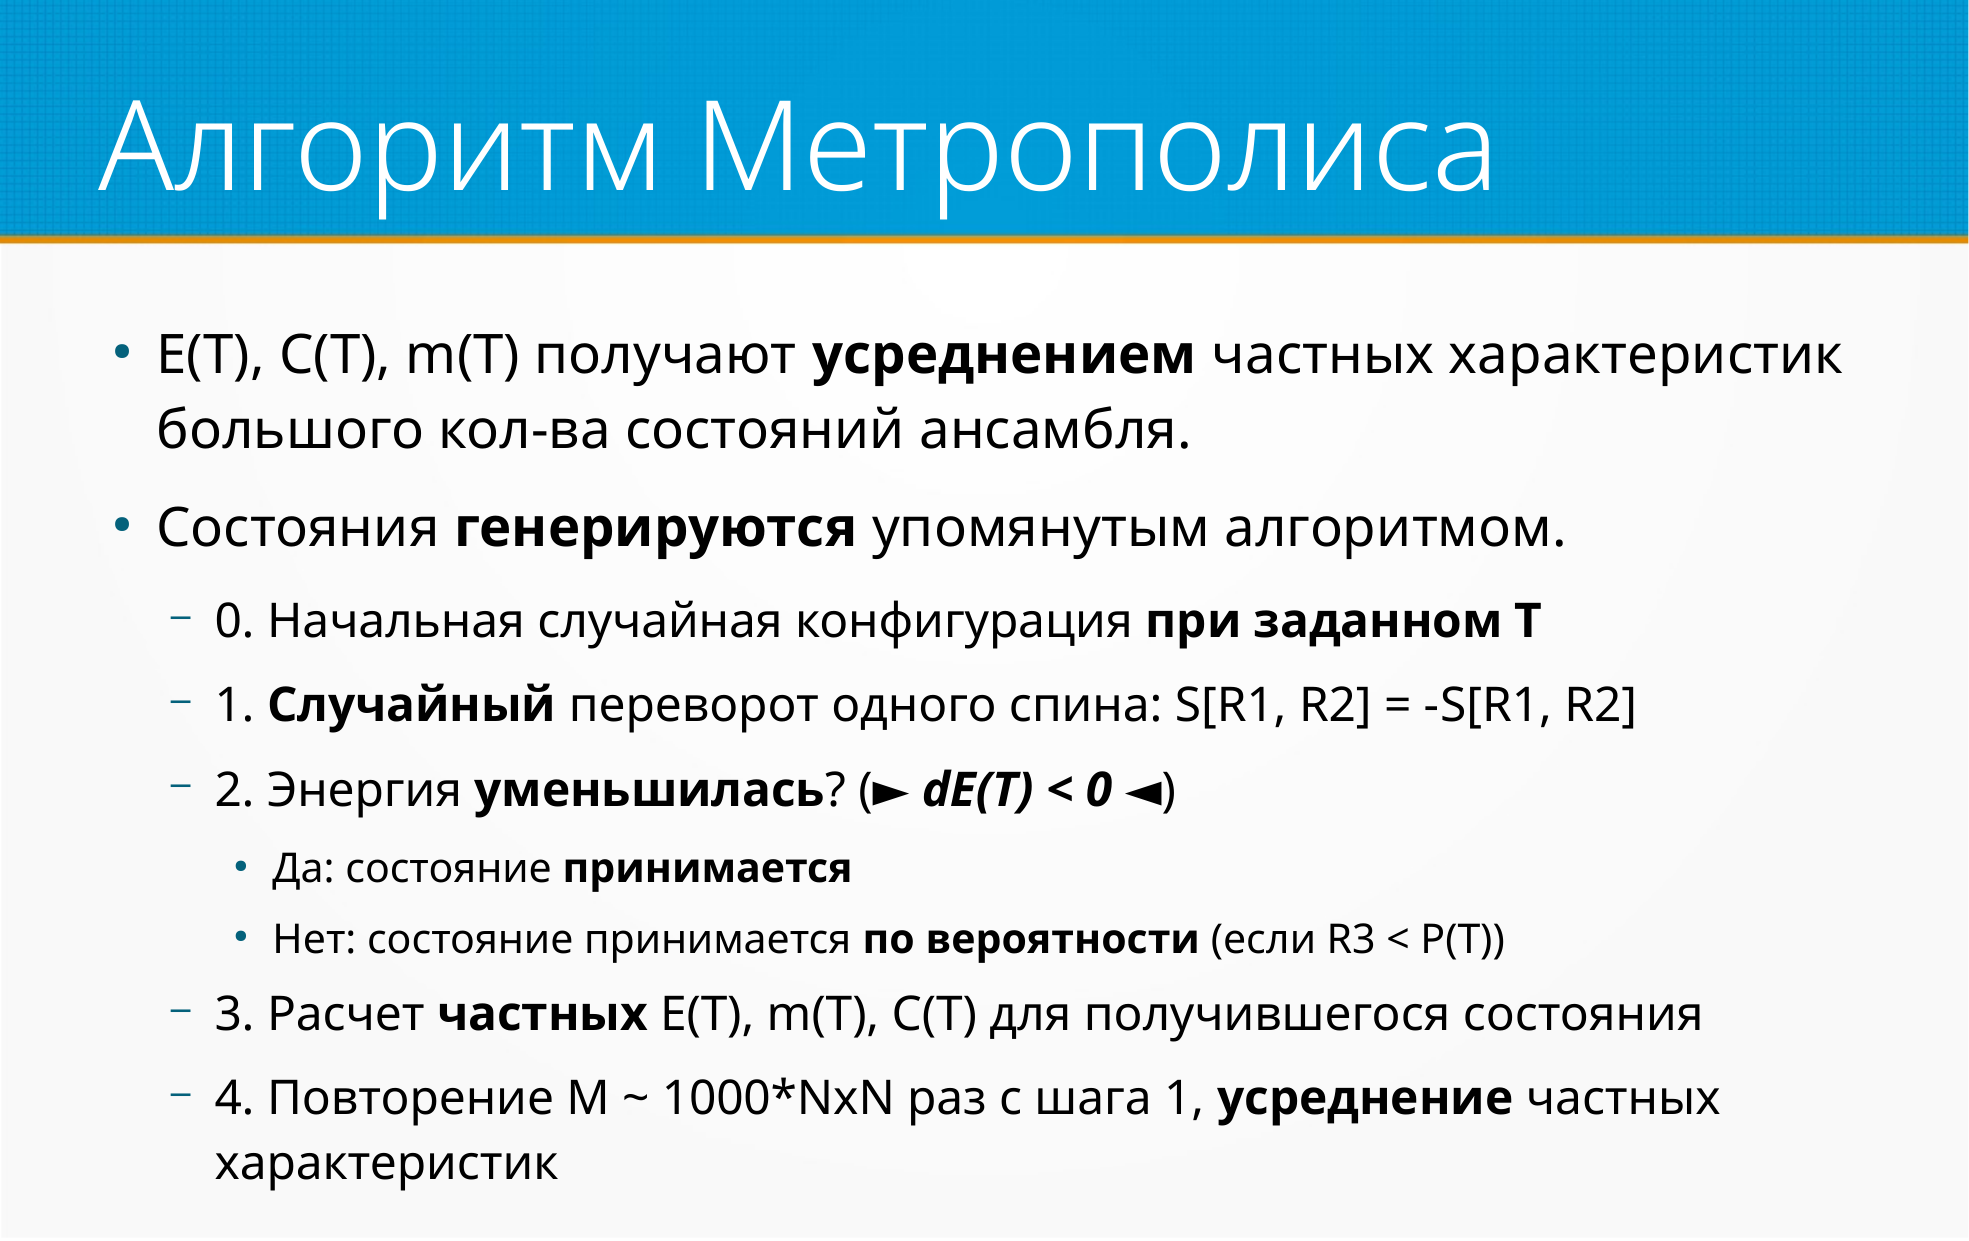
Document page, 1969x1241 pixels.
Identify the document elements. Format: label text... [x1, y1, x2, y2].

list E(T), C(T), m(T) получают усреднением частных характеристик большого кол-ва состояний ансамбля. Состояния генерируются упомянутым алгоритмом. 0. Начальная случайная конфигурация при заданном T 1. Случайный переворот одного спина: S[R1, R2] = -S[R1, R2] 2. Энергия уменьшилась? (► dE(T) < 0 ◄) Да: состояние принимается Нет: состояние принимается по вероятности (если R3 < P(T)) 3. Расчет частных E(T), m(T), C(T) для получившегося состояния 4. Повторение M ~ 1000*NxN раз с шага 1, усреднение частных характеристик [98, 315, 1861, 1205]
title Алгоритм Метрополиса [98, 19, 1870, 227]
picture [0, 233, 1969, 1241]
